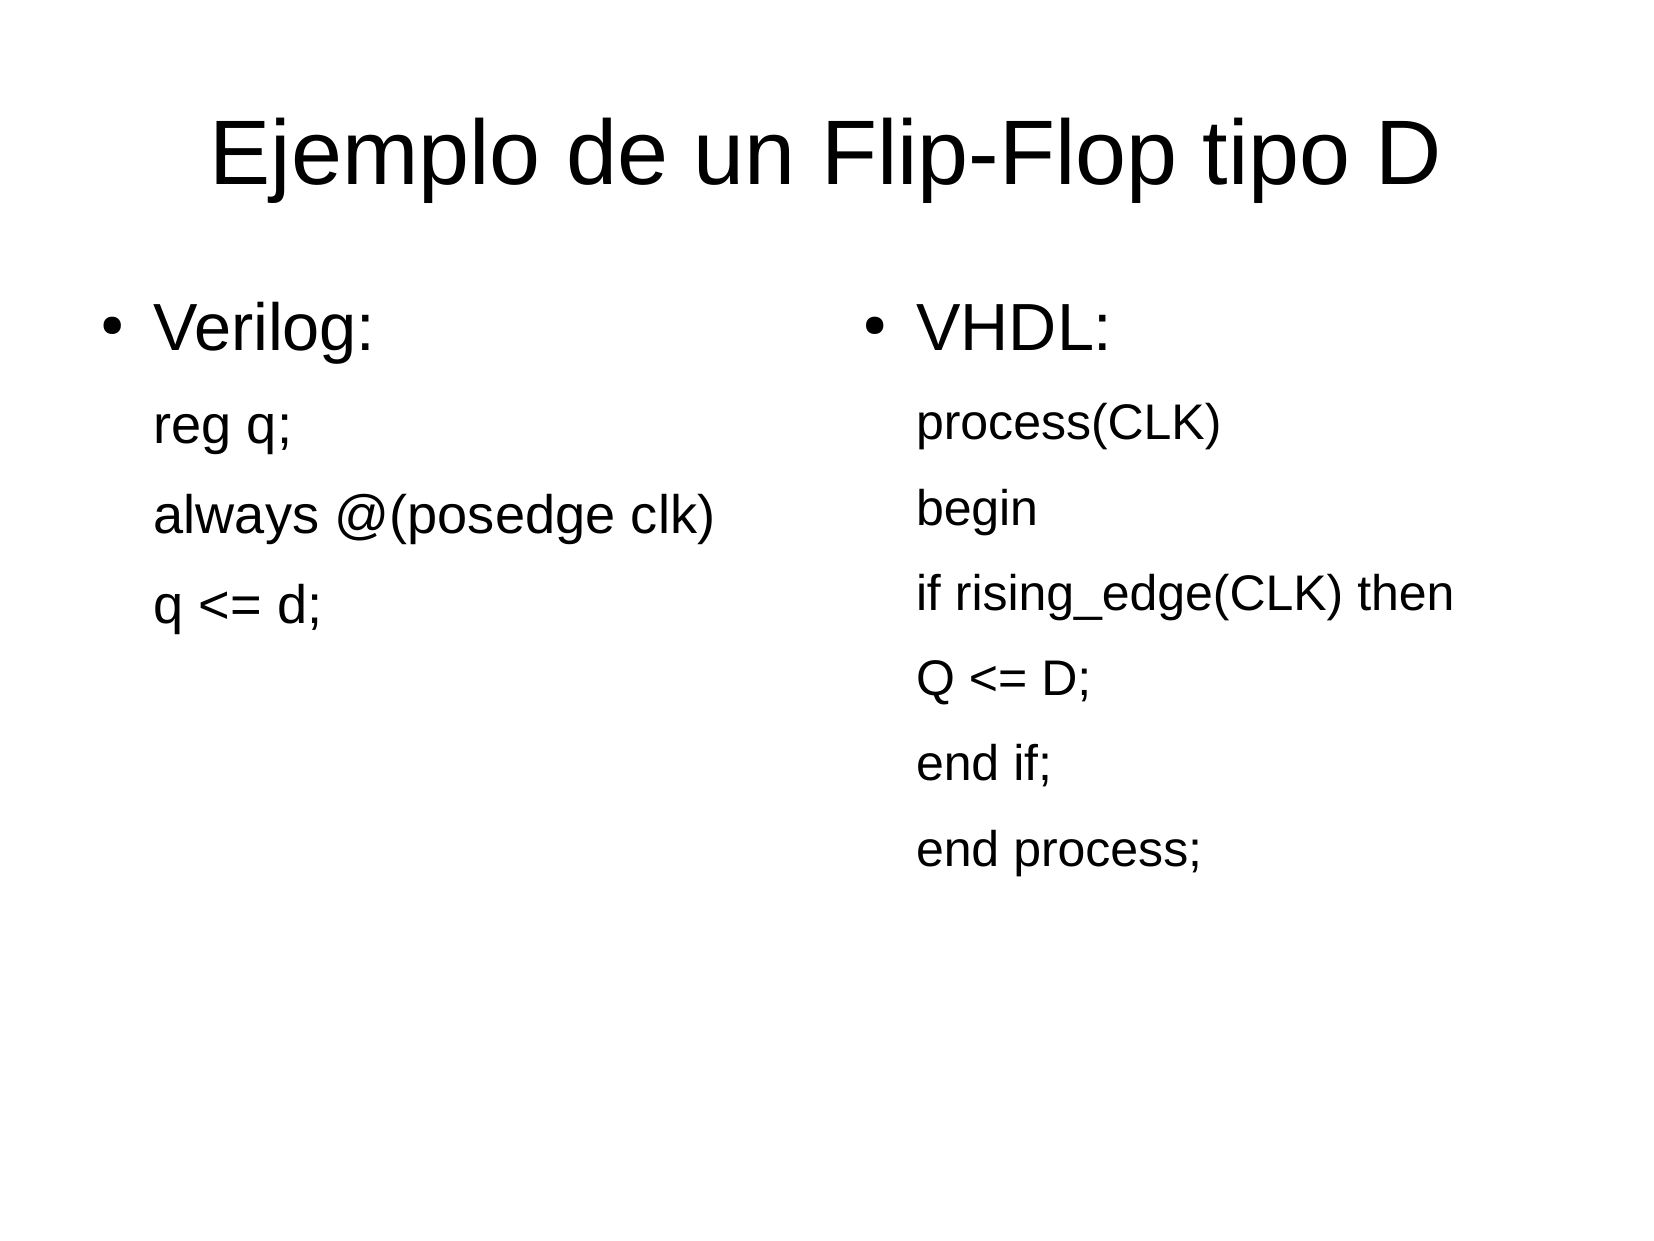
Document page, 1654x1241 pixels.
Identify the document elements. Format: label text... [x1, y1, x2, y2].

list Verilog: reg q; always @(posedge clk) q <= d; [82, 290, 809, 1010]
list VHDL: process(CLK) begin if rising_edge(CLK) then Q <= D; end if; end process; [845, 290, 1572, 1010]
title Ejemplo de un Flip-Flop tipo D [82, 49, 1571, 257]
